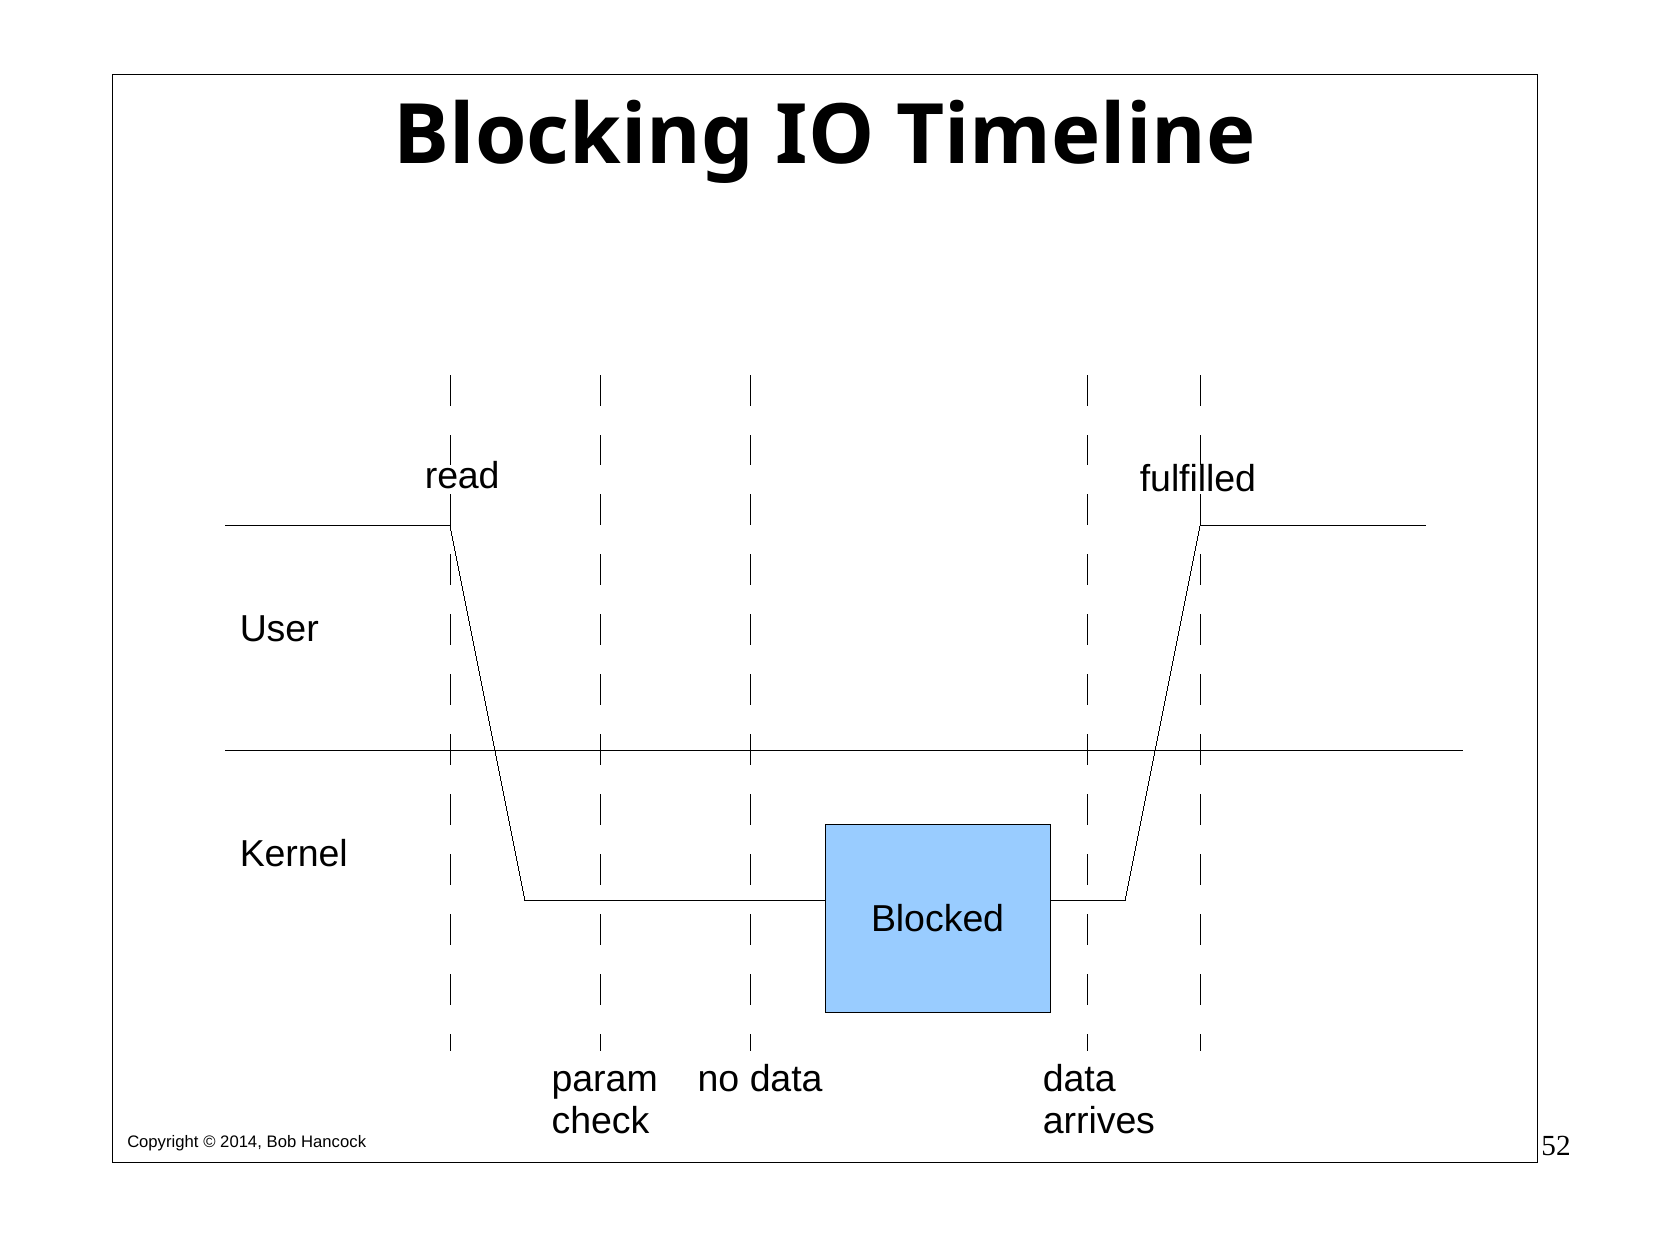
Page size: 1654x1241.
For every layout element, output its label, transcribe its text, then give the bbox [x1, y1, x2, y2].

text_box param check [536, 1050, 693, 1149]
text_box Kernel [225, 825, 363, 882]
text_box fulfilled [1125, 450, 1271, 507]
text_box data arrives [1028, 1050, 1179, 1149]
text_box User [225, 600, 334, 657]
title Blocking IO Timeline [112, 75, 1538, 188]
text_box Copyright © 2014, Bob Hancock [112, 1125, 382, 1159]
text_box read [410, 447, 515, 505]
text_box no data [682, 1050, 838, 1107]
text_box Blocked [825, 824, 1051, 1013]
